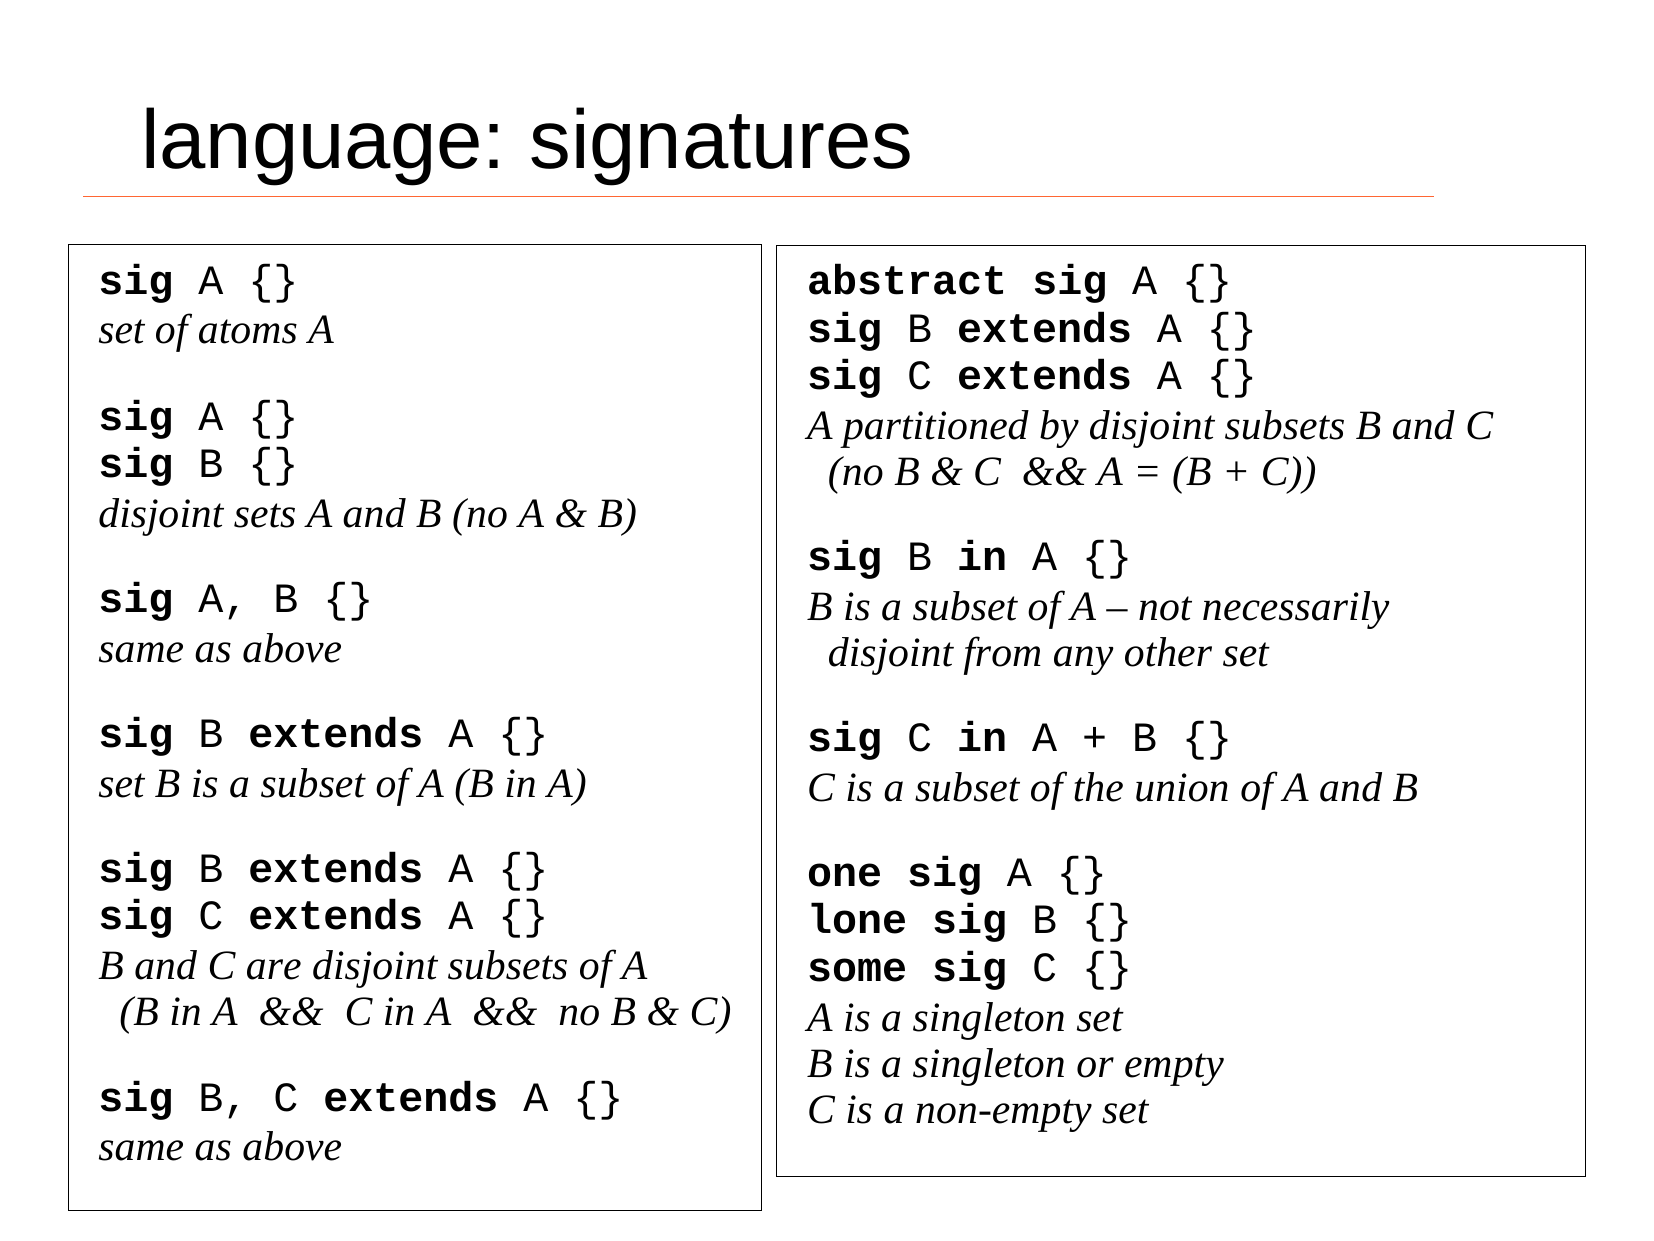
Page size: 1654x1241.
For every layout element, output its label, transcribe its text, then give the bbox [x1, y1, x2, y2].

text_box sig A {} set of atoms A sig A {} sig B {} disjoint sets A and B (no A & B) sig A, B {} same as above sig B extends A {} set B is a subset of A (B in A) sig B extends A {} sig C extends A {} B and C are disjoint subsets of A (B in A && C in A && no B & C) sig B, C extends A {} same as above [68, 244, 762, 1211]
text_box abstract sig A {} sig B extends A {} sig C extends A {} A partitioned by disjoint subsets B and C (no B & C && A = (B + C)) sig B in A {} B is a subset of A – not necessarily disjoint from any other set sig C in A + B {} C is a subset of the union of A and B one sig A {} lone sig B {} some sig C {} A is a singleton set B is a singleton or empty C is a non-empty set [776, 245, 1586, 1177]
title language: signatures [141, 86, 1604, 193]
